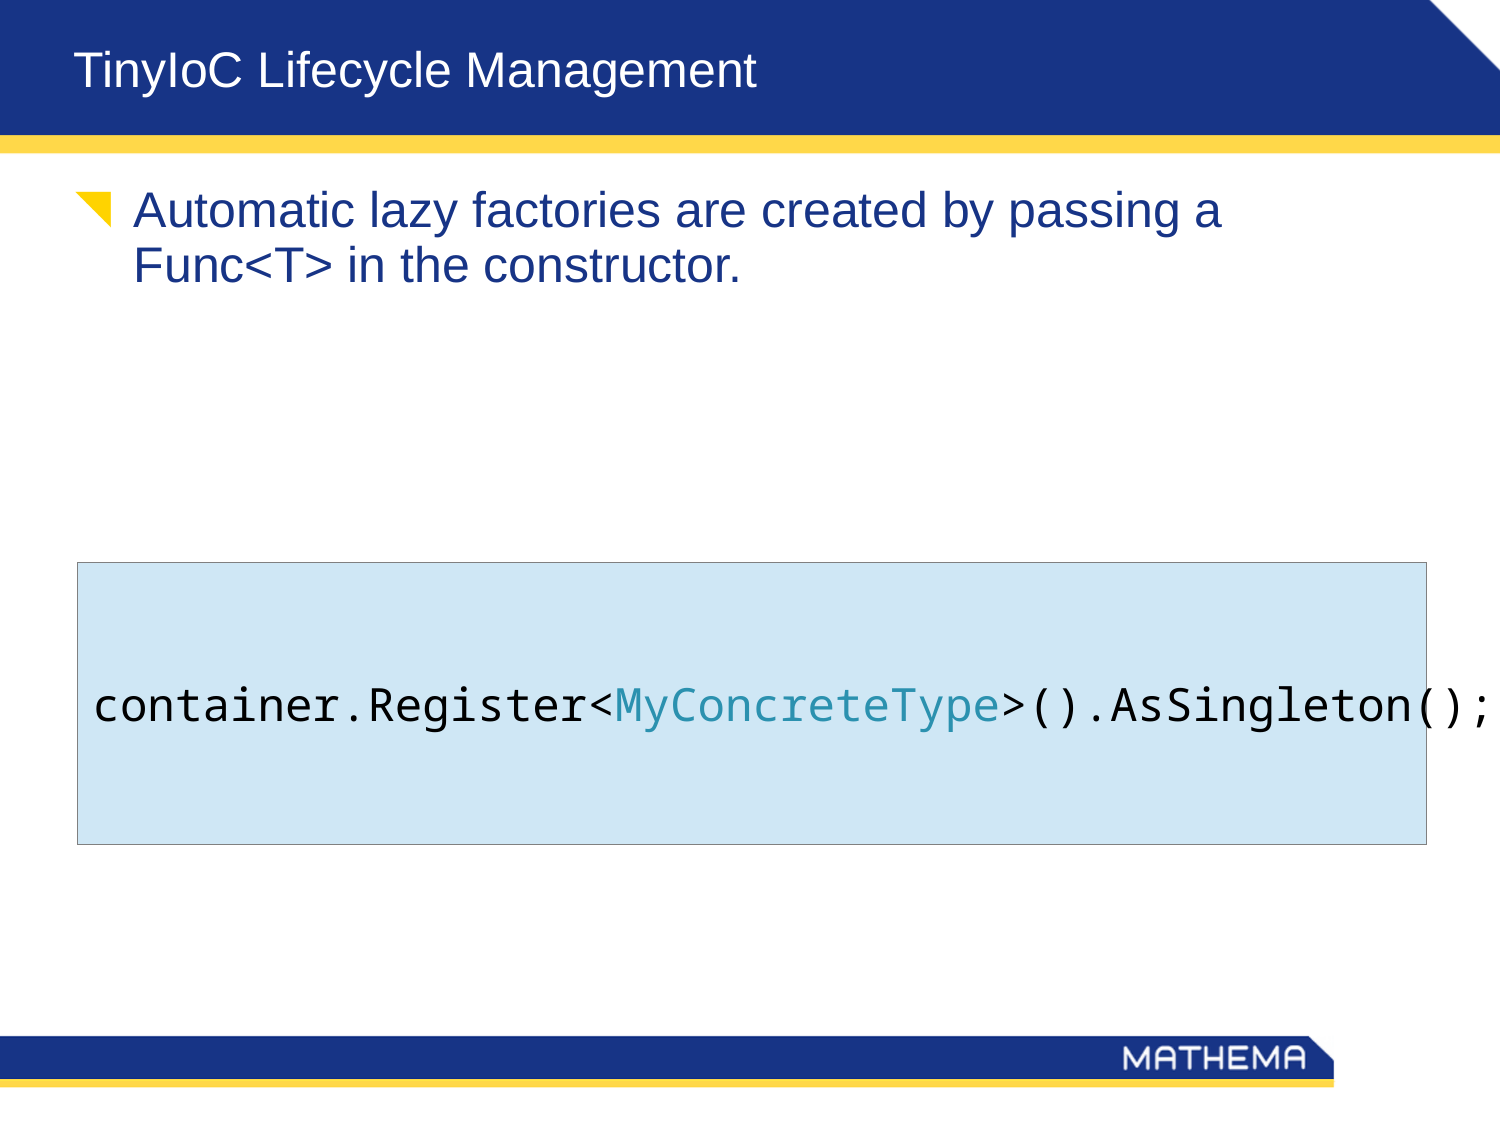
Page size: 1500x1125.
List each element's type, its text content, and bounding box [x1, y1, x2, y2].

title TinyIoC Lifecycle Management [73, 40, 1276, 100]
list Automatic lazy factories are created by passing a Func<T> in the constructor. [75, 181, 1426, 1008]
text_box container.Register<MyConcreteType>().AsSingleton(); [77, 562, 1427, 845]
picture [0, 0, 1500, 1125]
